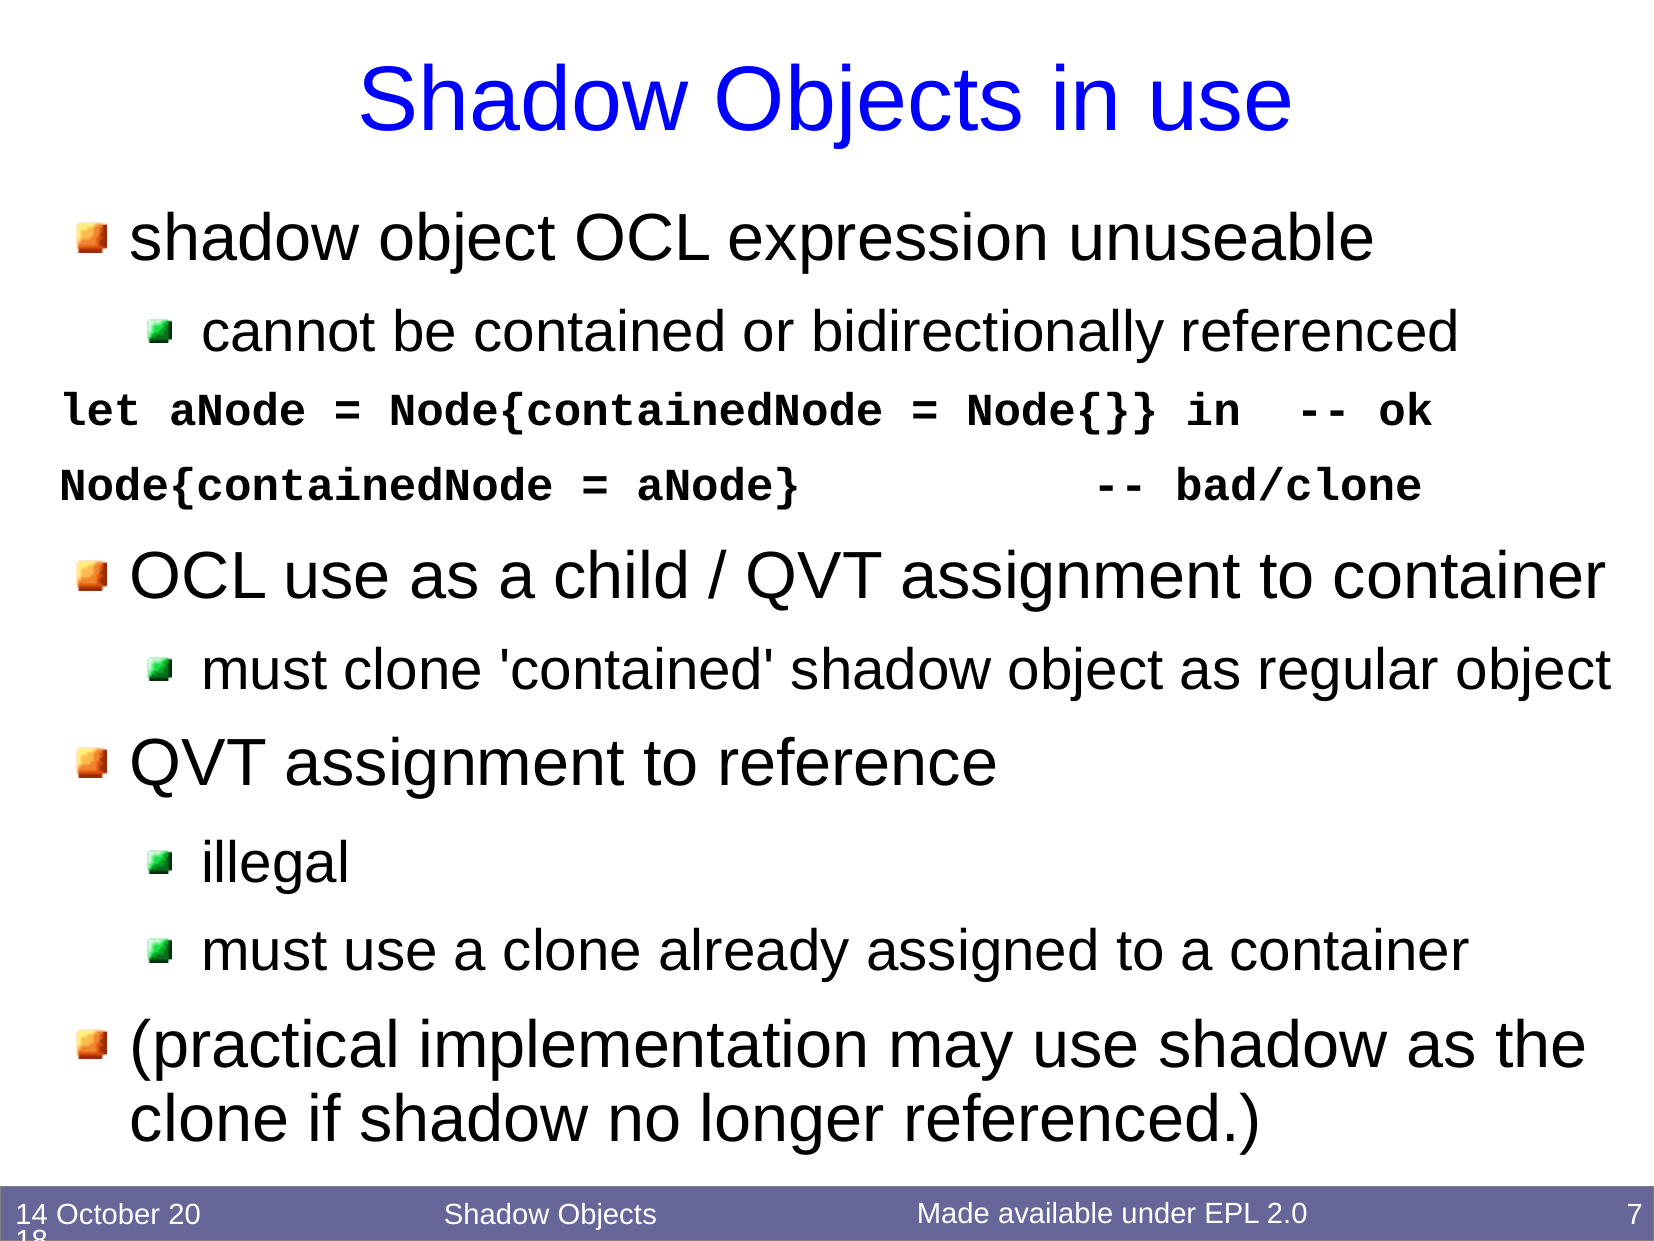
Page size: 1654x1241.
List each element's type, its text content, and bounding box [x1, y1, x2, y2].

title Shadow Objects in use [82, 47, 1571, 150]
list shadow object OCL expression unuseable cannot be contained or bidirectionally referenced let aNode = Node{containedNode = Node{}} in -- ok Node{containedNode = aNode} -- bad/clone OCL use as a child / QVT assignment to container must clone 'contained' shadow object as regular object QVT assignment to reference illegal must use a clone already assigned to a container (practical implementation may use shadow as the clone if shadow no longer referenced.) [59, 200, 1654, 1201]
